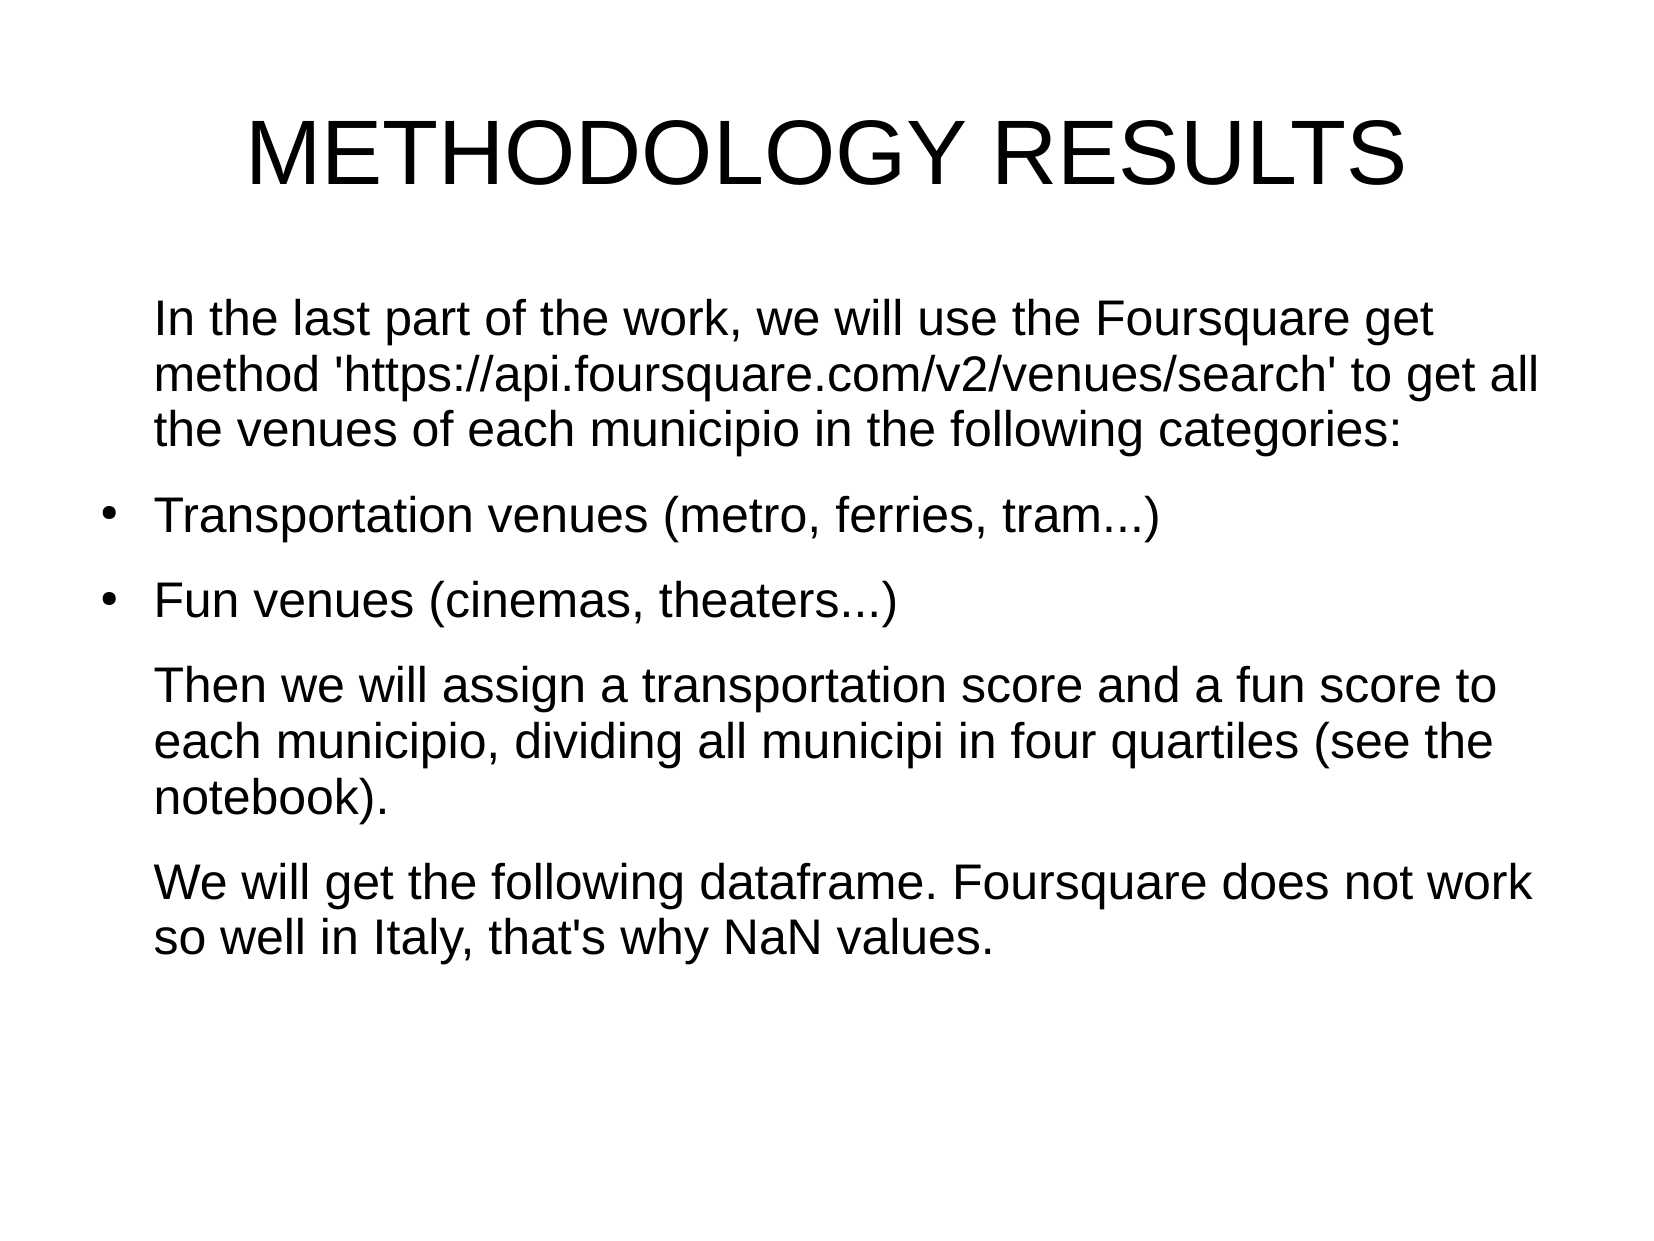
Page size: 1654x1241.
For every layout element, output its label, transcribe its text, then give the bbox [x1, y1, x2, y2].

title METHODOLOGY RESULTS [82, 49, 1571, 257]
list In the last part of the work, we will use the Foursquare get method 'https://api.foursquare.com/v2/venues/search' to get all the venues of each municipio in the following categories: Transportation venues (metro, ferries, tram...) Fun venues (cinemas, theaters...) Then we will assign a transportation score and a fun score to each municipio, dividing all municipi in four quartiles (see the notebook). We will get the following dataframe. Foursquare does not work so well in Italy, that's why NaN values. [82, 290, 1571, 1109]
